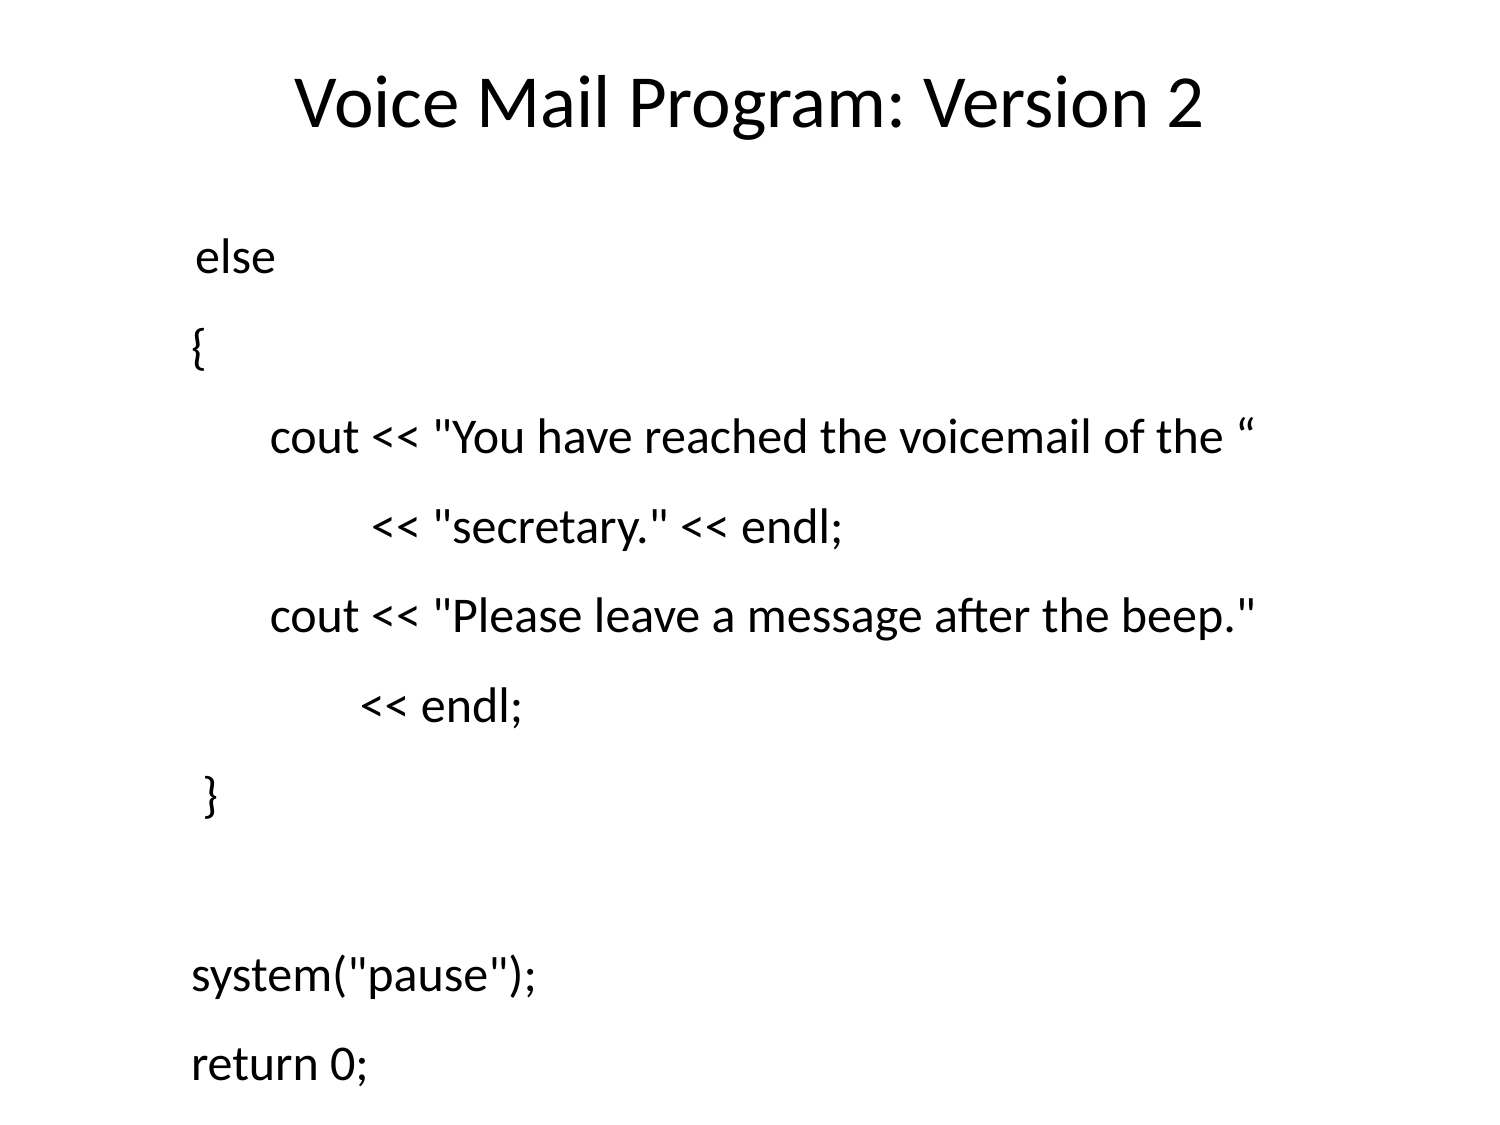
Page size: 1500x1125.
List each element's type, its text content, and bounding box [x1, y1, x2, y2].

title Voice Mail Program: Version 2 [75, 45, 1425, 212]
list else { cout << "You have reached the voicemail of the “ << "secretary." << endl; cout << "Please leave a message after the beep." << endl; } system("pause"); return 0; } [75, 212, 1450, 955]
